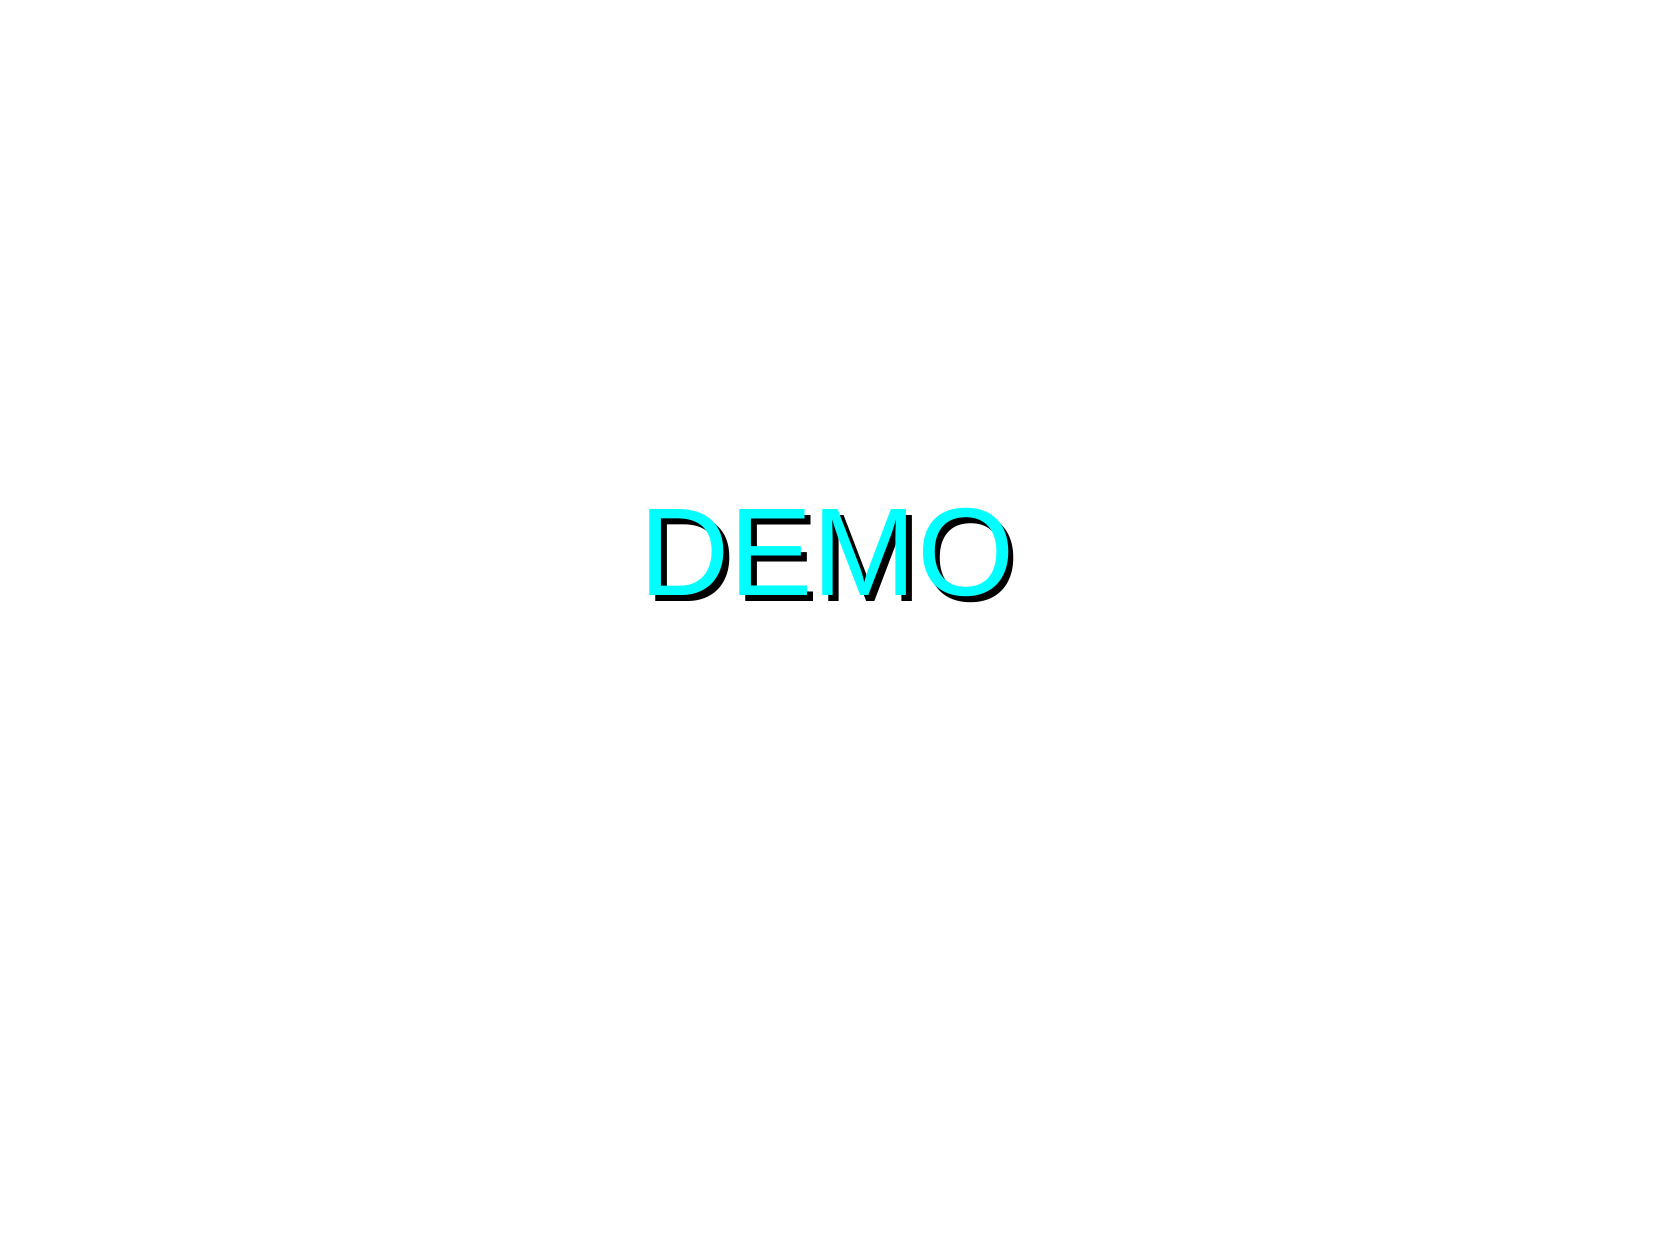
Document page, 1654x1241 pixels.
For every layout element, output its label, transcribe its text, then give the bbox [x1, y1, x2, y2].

title DEMO [82, 448, 1571, 656]
